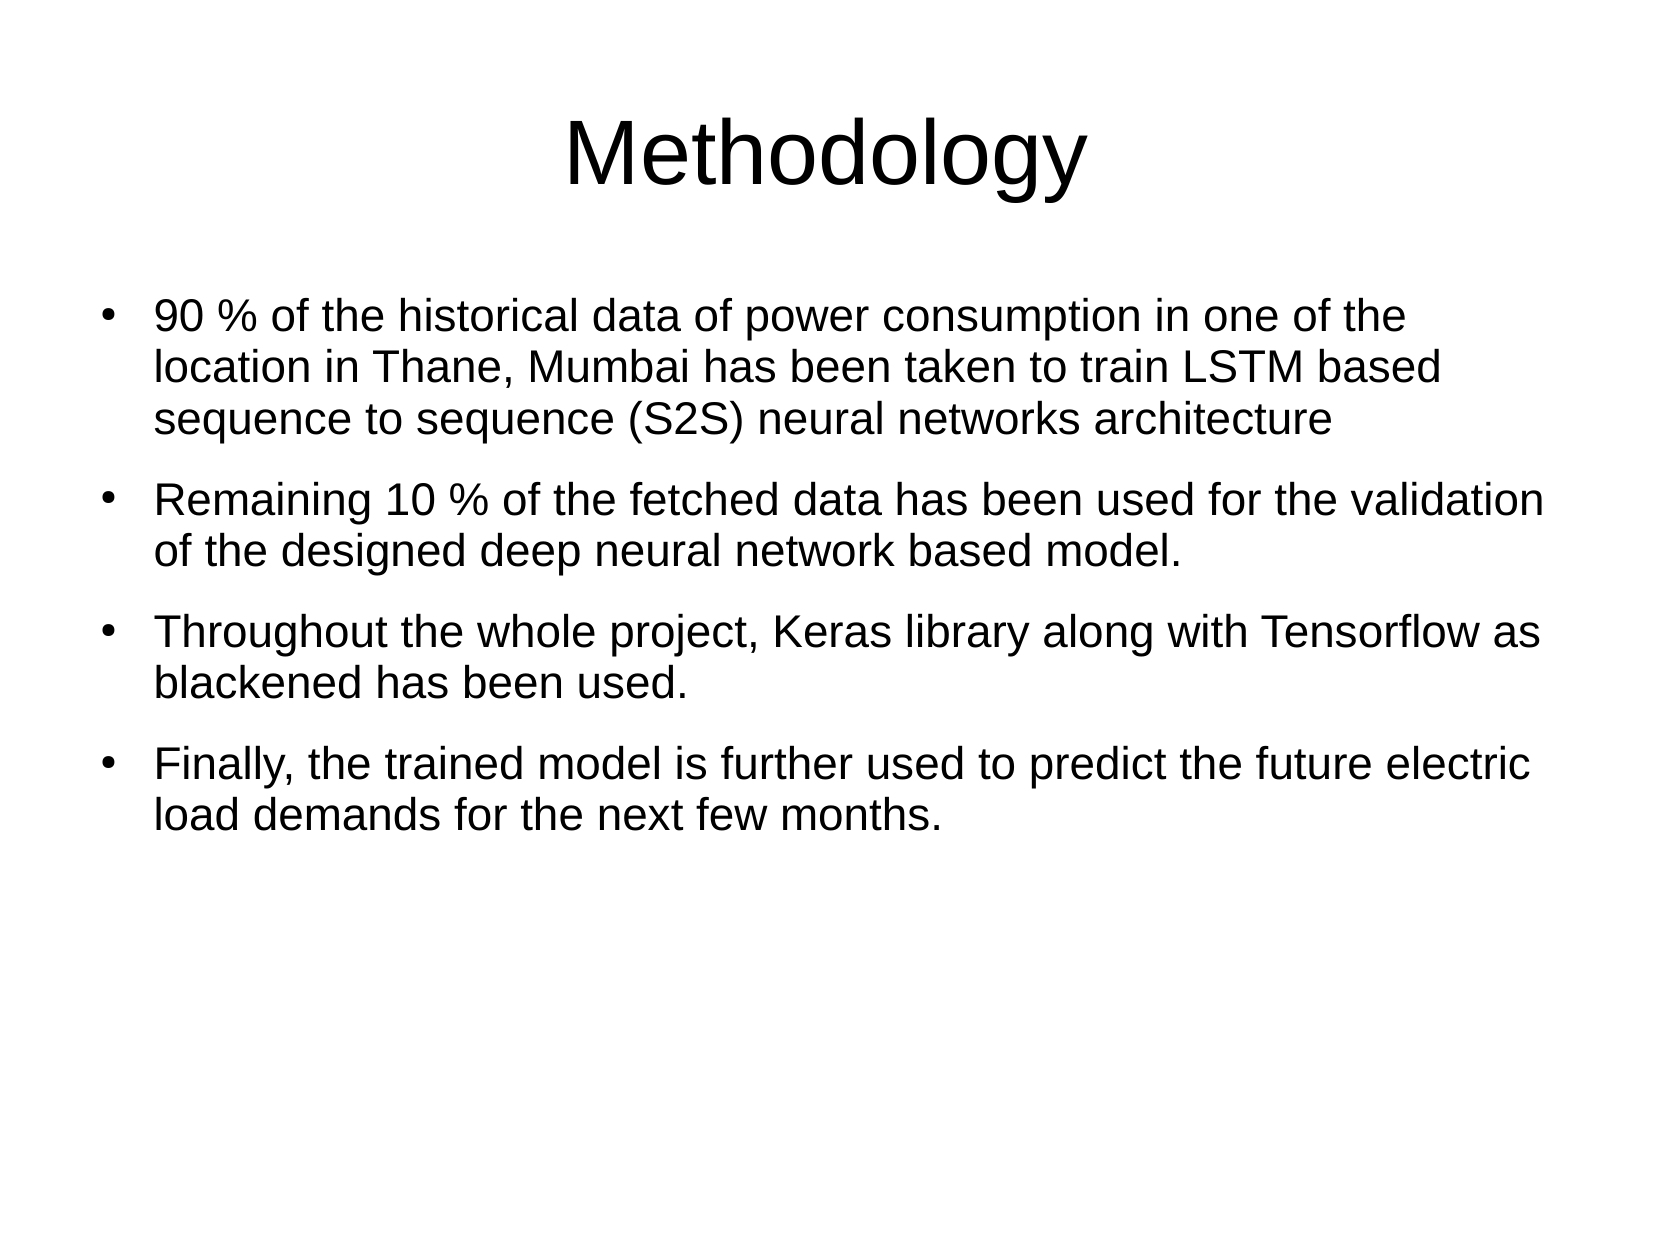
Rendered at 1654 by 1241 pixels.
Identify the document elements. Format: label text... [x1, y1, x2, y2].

title Methodology [82, 49, 1571, 257]
list 90 % of the historical data of power consumption in one of the location in Thane, Mumbai has been taken to train LSTM based sequence to sequence (S2S) neural networks architecture Remaining 10 % of the fetched data has been used for the validation of the designed deep neural network based model. Throughout the whole project, Keras library along with Tensorflow as blackened has been used. Finally, the trained model is further used to predict the future electric load demands for the next few months. [82, 290, 1571, 1010]
